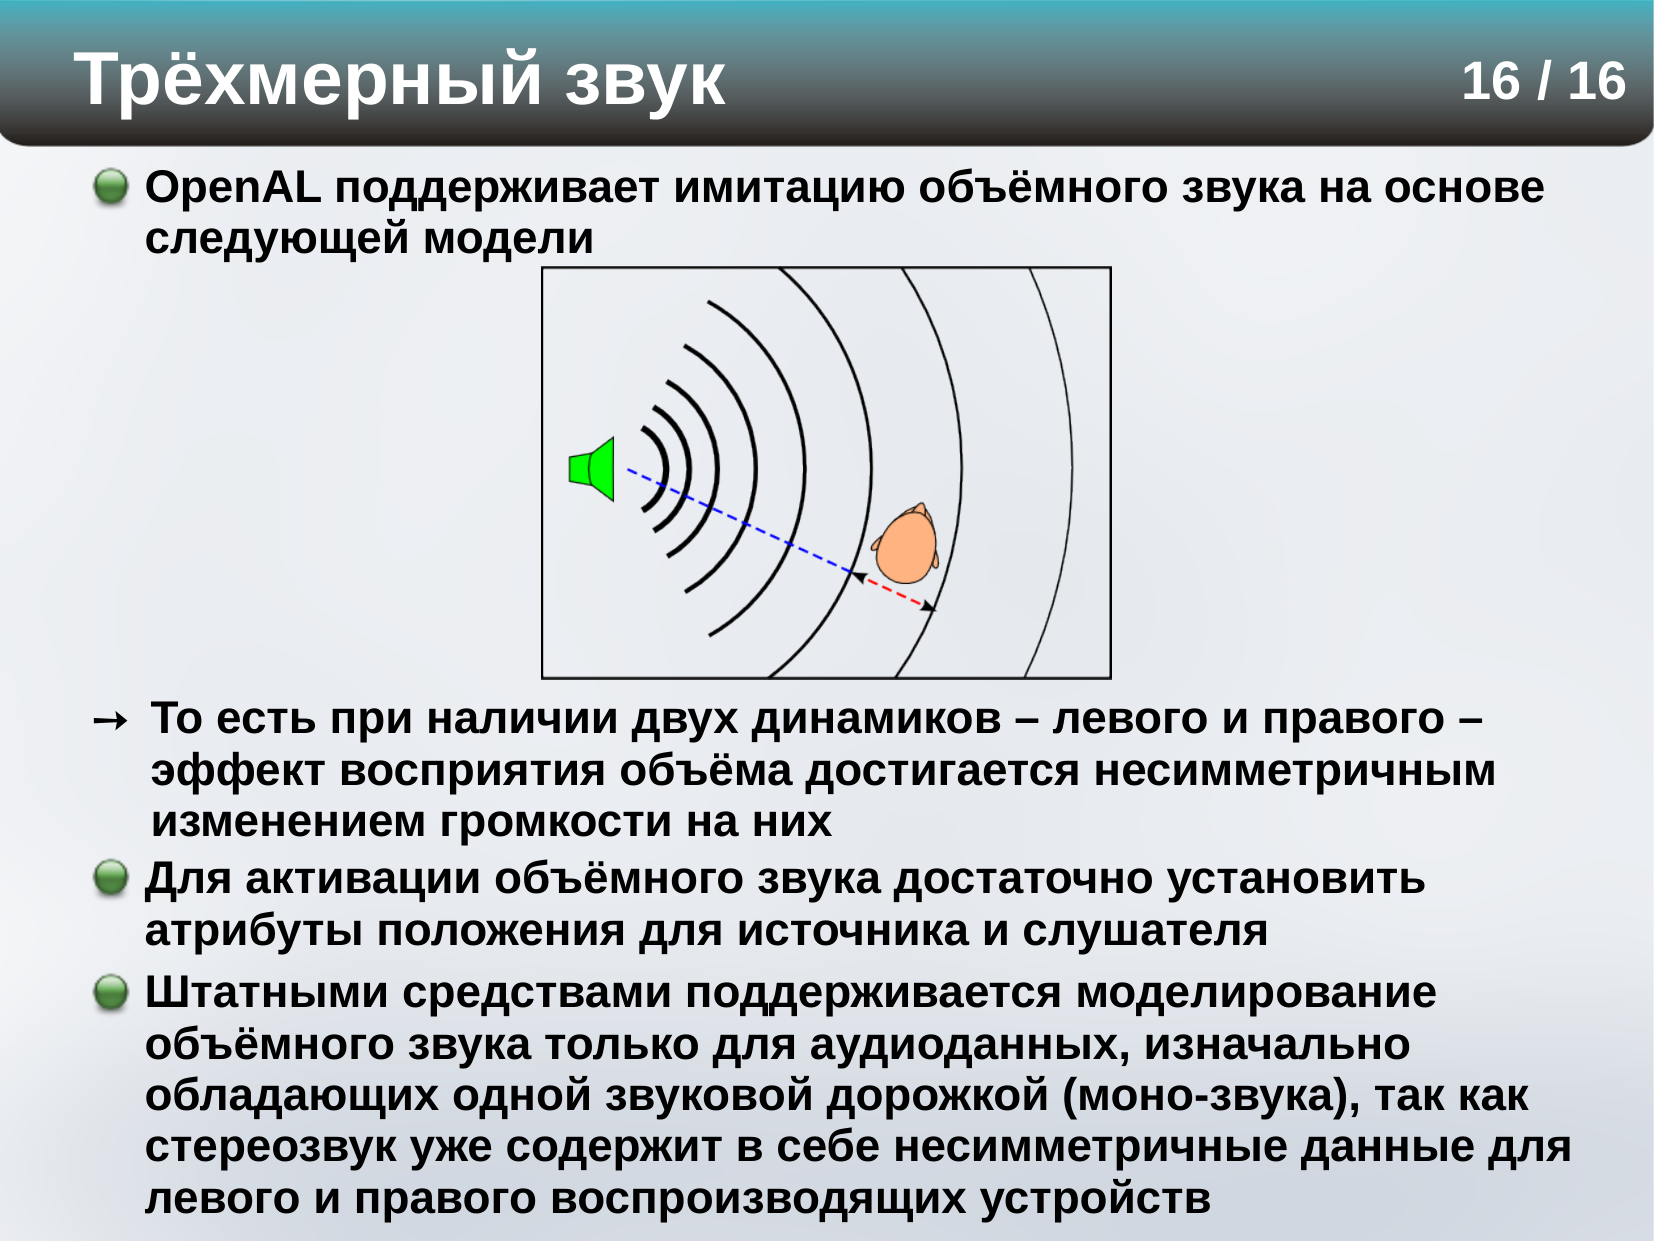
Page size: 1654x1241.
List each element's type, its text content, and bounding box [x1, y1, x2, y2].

text_box <номер> / 16 [1446, 42, 1654, 179]
text_box Для активации объёмного звука достаточно установить атрибуты положения для источника и слушателя Штатными средствами поддерживается моделирование объёмного звука только для аудиоданных, изначально обладающих одной звуковой дорожкой (моно-звука), так как стереозвук уже содержит в себе несимметричные данные для левого и правого воспроизводящих устройств [70, 844, 1625, 1231]
text_box То есть при наличии двух динамиков – левого и правого – эффект восприятия объёма достигается несимметричным изменением громкости на них [76, 685, 1554, 844]
text_box OpenAL поддерживает имитацию объёмного звука на основе следующей модели [70, 153, 1625, 351]
text_box Трёхмерный звук [59, 29, 1418, 129]
picture [0, 0, 1654, 1241]
